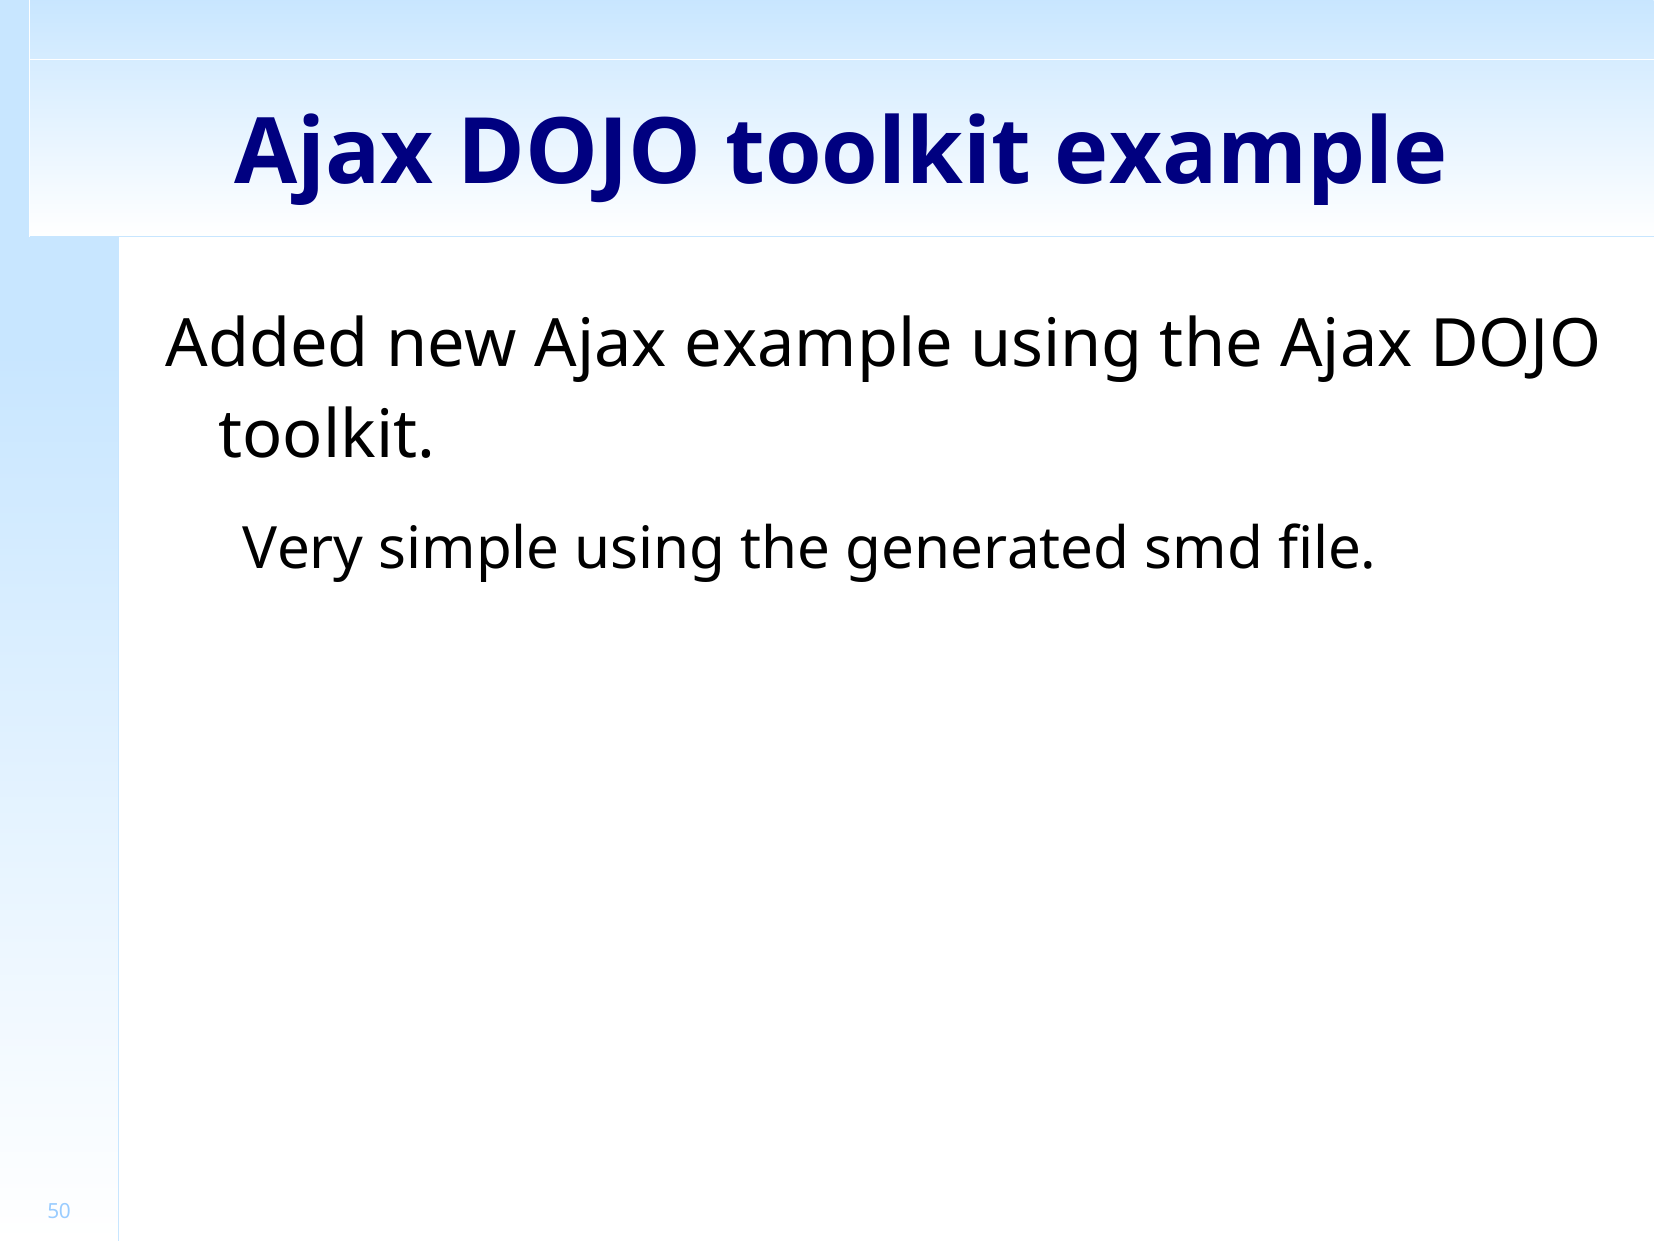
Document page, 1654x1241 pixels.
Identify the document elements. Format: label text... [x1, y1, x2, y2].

title Ajax DOJO toolkit example [29, 59, 1654, 237]
list Added new Ajax example using the Ajax DOJO toolkit. Very simple using the generated smd file. [147, 295, 1625, 1182]
